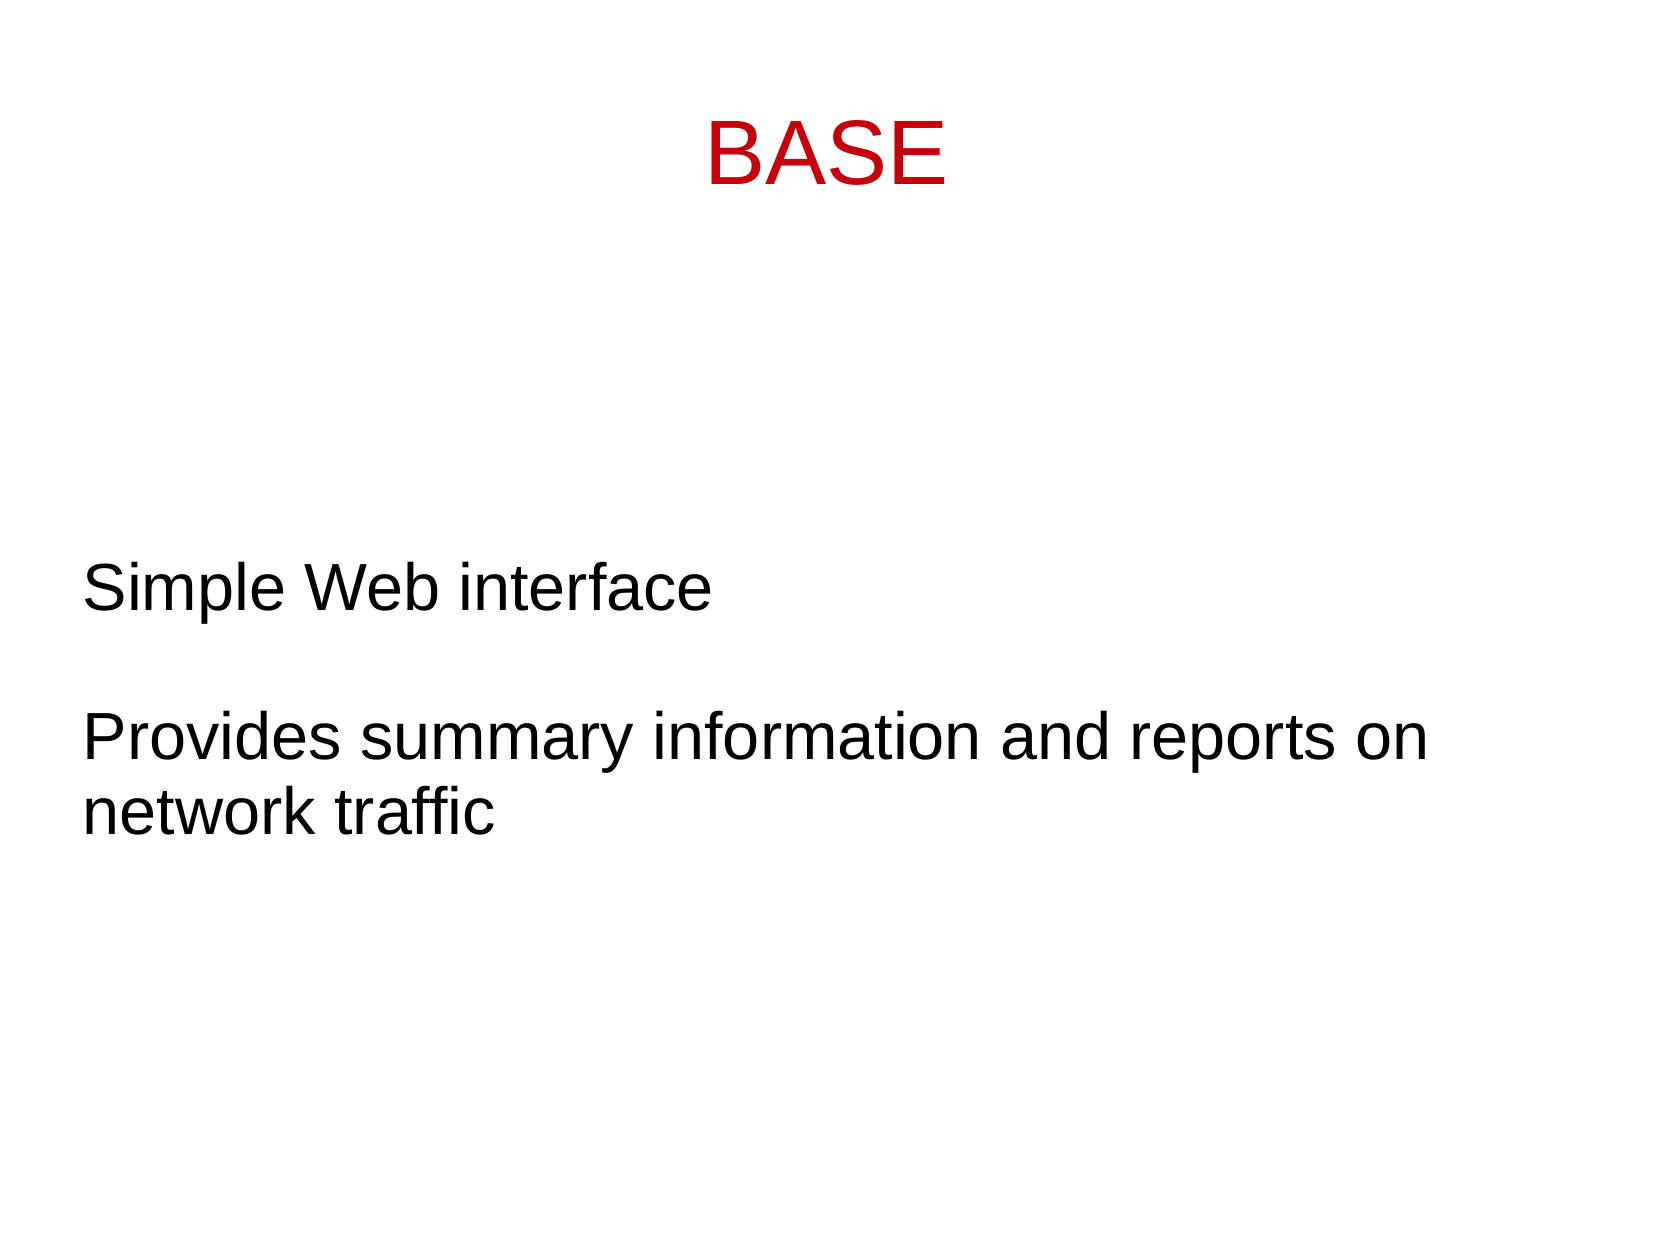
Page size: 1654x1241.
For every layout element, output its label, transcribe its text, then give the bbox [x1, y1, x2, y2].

title BASE [82, 49, 1571, 257]
subtitle Simple Web interface Provides summary information and reports on network traffic [82, 290, 1571, 1109]
